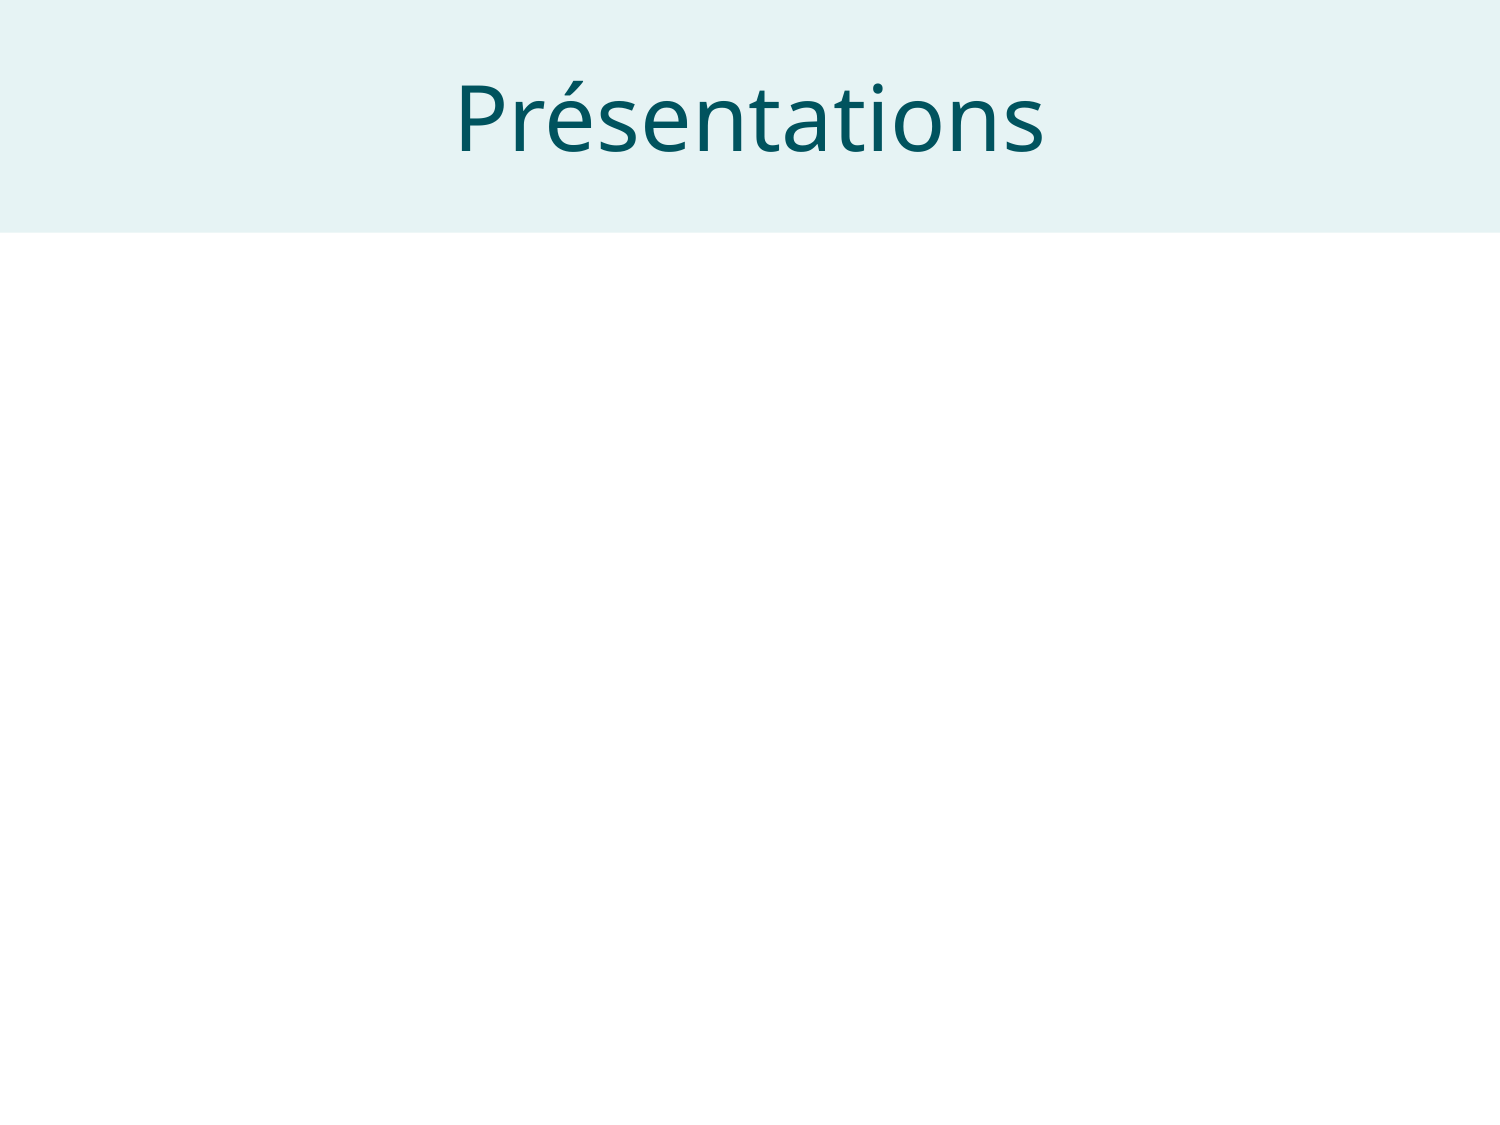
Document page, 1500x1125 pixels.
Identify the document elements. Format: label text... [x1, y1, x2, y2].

title Présentations [0, 0, 1500, 233]
